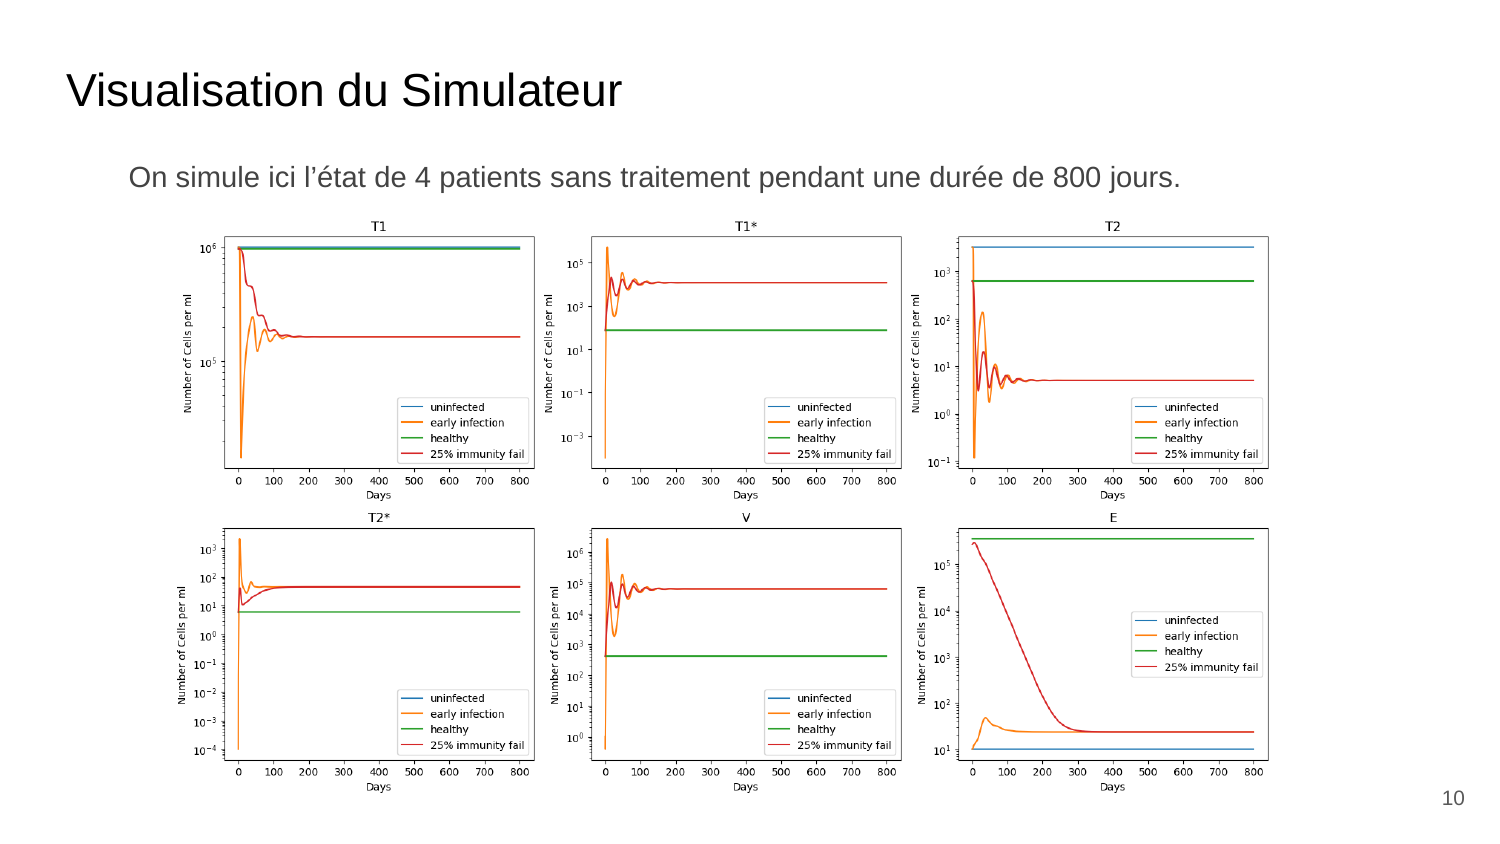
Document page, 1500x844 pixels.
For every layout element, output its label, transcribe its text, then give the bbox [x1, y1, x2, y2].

text_box On simule ici l’état de 4 patients sans traitement pendant une durée de 800 jours. [113, 143, 1332, 209]
picture [170, 213, 1274, 799]
title Visualisation du Simulateur [51, 44, 1449, 139]
slide_number <number> [1389, 764, 1480, 830]
